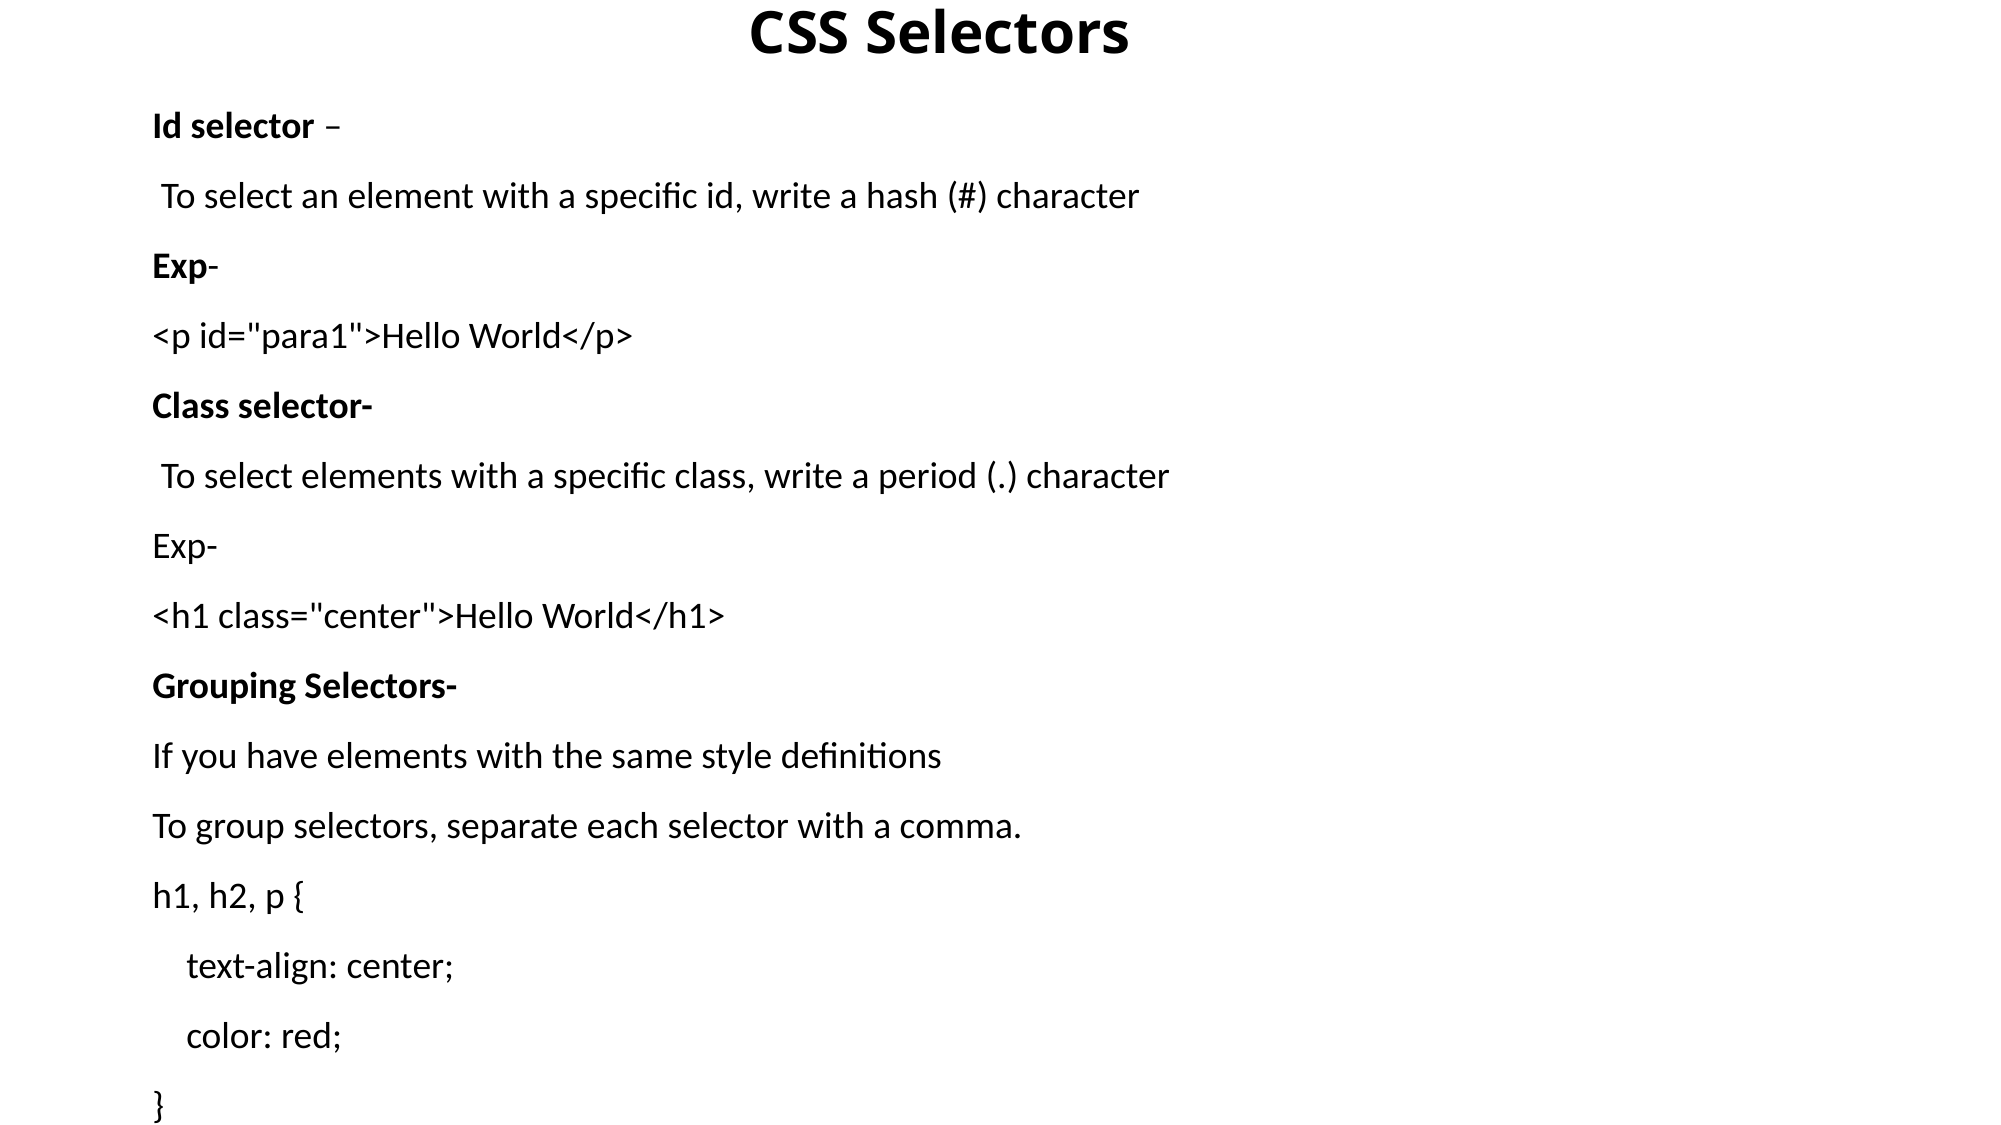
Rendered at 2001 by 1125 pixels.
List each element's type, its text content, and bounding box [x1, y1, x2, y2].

title CSS Selectors [307, 0, 2000, 95]
list Id selector – To select an element with a specific id, write a hash (#) character Exp- <p id="para1">Hello World</p> Class selector- To select elements with a specific class, write a period (.) character Exp- <h1 class="center">Hello World</h1> Grouping Selectors- If you have elements with the same style definitions To group selectors, separate each selector with a comma. h1, h2, p { text-align: center; color: red; } [137, 98, 1863, 1125]
